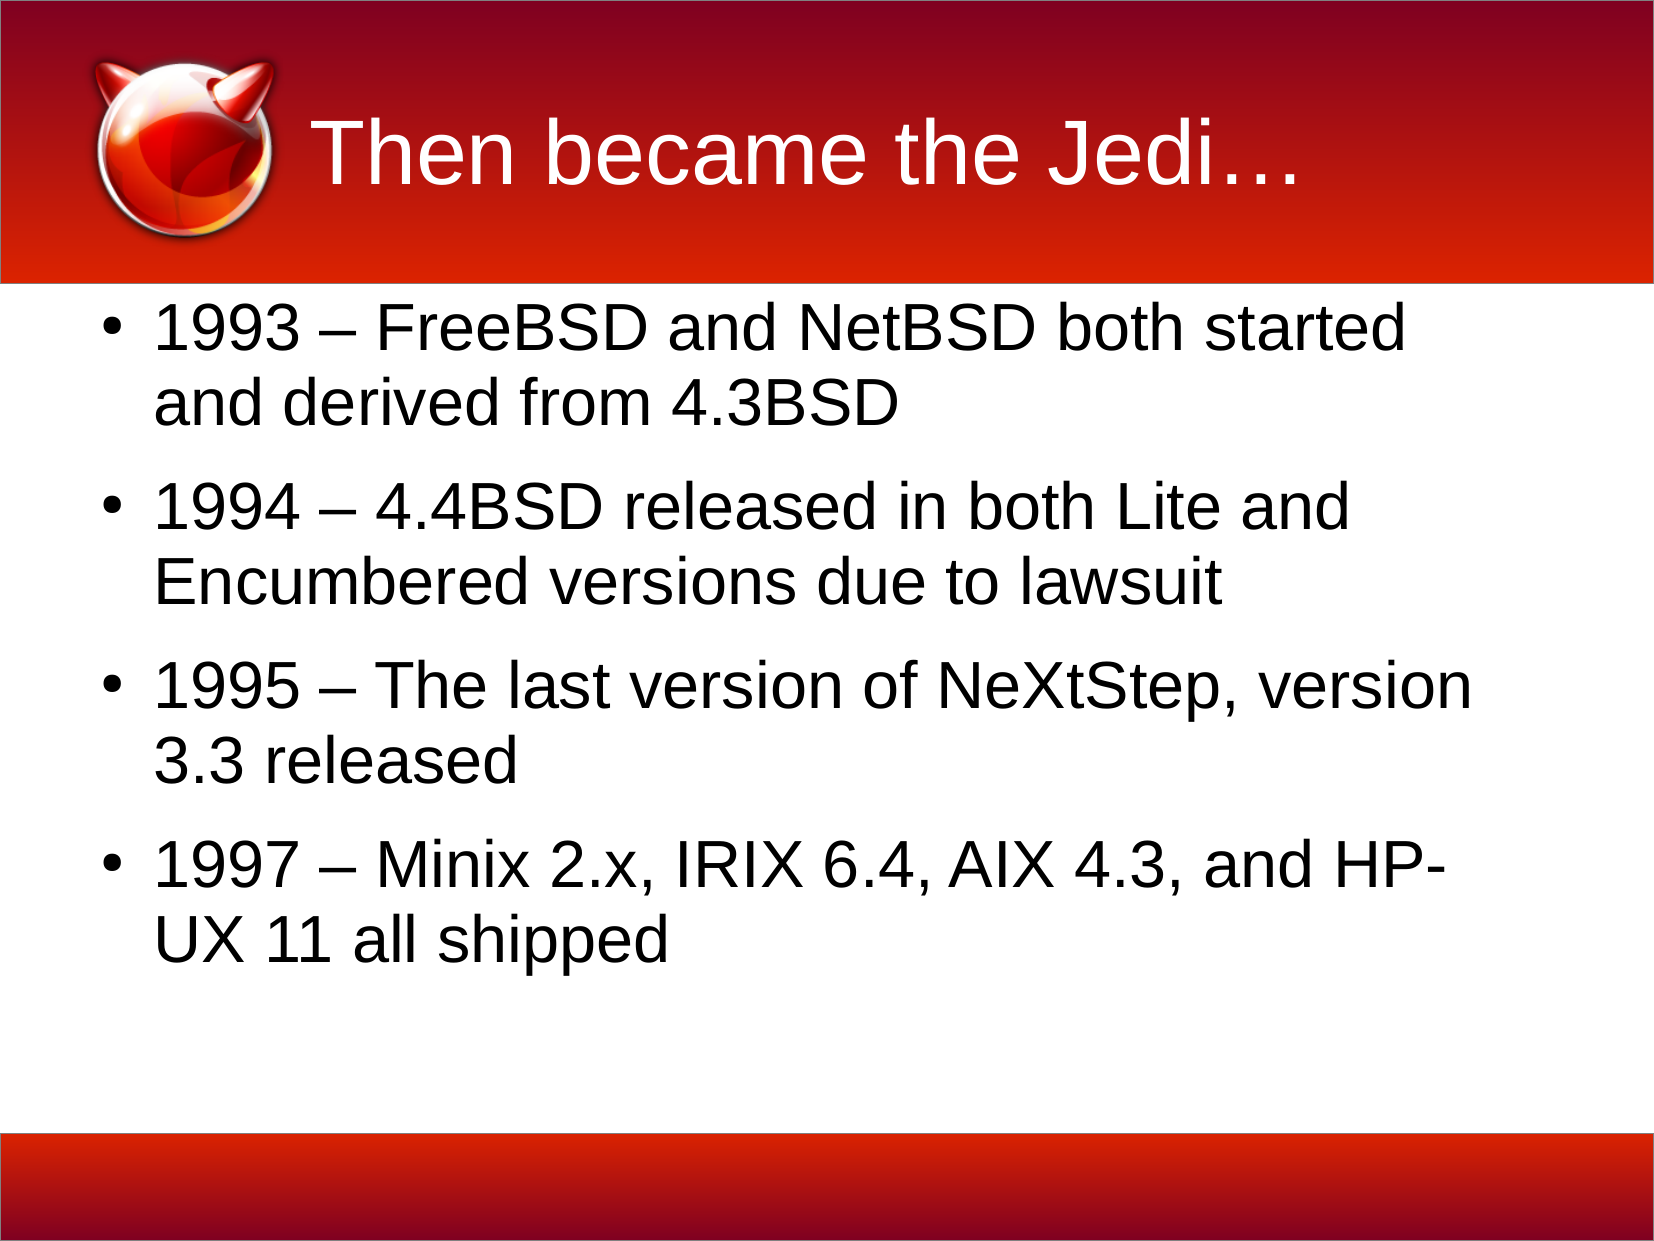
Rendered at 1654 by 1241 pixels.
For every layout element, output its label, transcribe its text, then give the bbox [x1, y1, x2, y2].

title Then became the Jedi… [82, 49, 1536, 257]
list 1993 – FreeBSD and NetBSD both started and derived from 4.3BSD 1994 – 4.4BSD released in both Lite and Encumbered versions due to lawsuit 1995 – The last version of NeXtStep, version 3.3 released 1997 – Minix 2.x, IRIX 6.4, AIX 4.3, and HP-UX 11 all shipped [82, 290, 1538, 1010]
